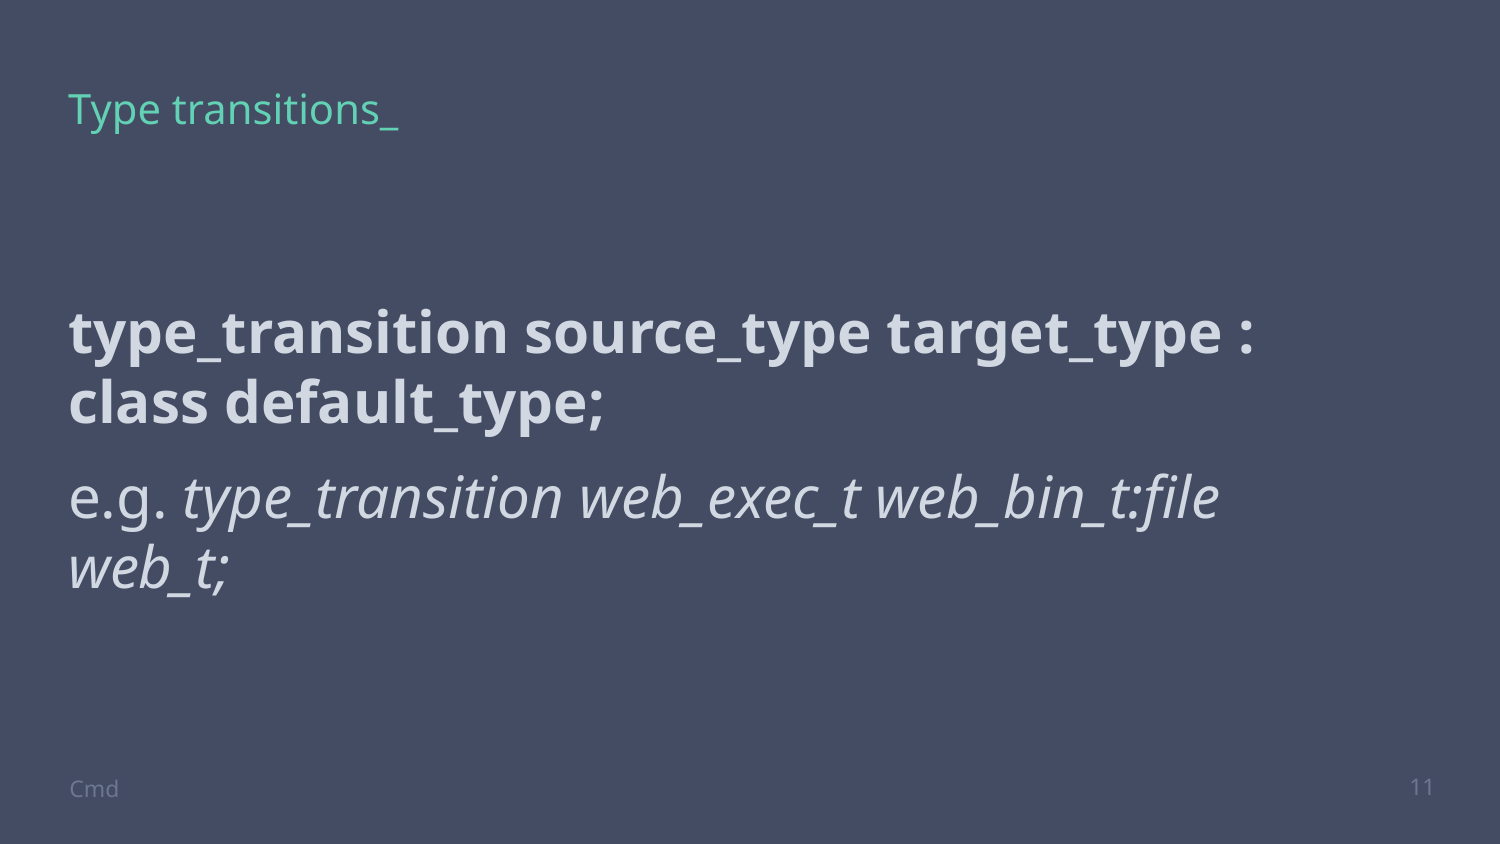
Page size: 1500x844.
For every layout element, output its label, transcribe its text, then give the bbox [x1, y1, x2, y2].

title Type transitions_ [53, 68, 1451, 162]
list type_transition source_type target_type : class default_type; e.g. type_transition web_exec_t web_bin_t:file web_t; [53, 167, 1361, 729]
slide_number <number> [1360, 766, 1451, 811]
